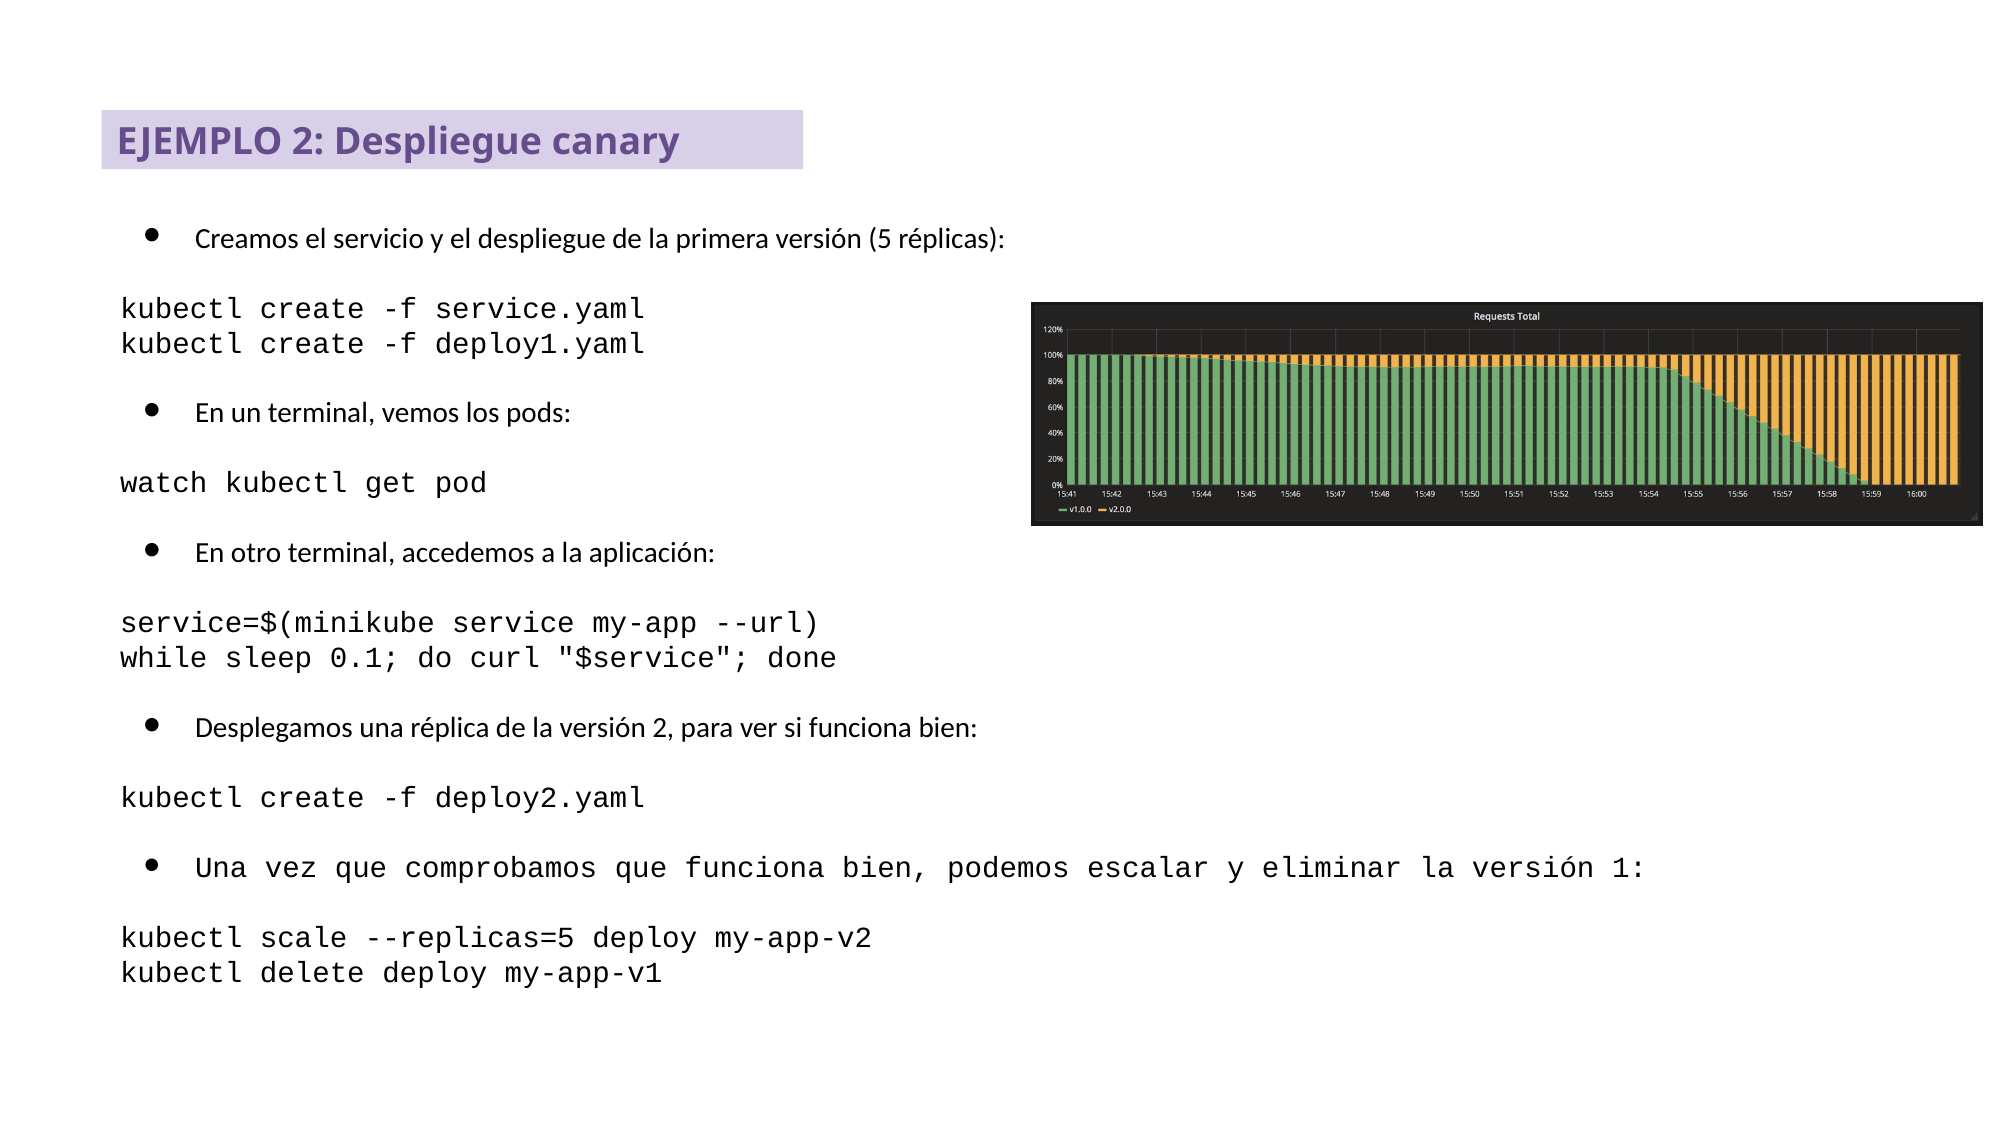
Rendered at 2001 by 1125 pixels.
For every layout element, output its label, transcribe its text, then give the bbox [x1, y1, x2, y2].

text_box Creamos el servicio y el despliegue de la primera versión (5 réplicas): kubectl create -f service.yaml kubectl create -f deploy1.yaml En un terminal, vemos los pods: watch kubectl get pod En otro terminal, accedemos a la aplicación: service=$(minikube service my-app --url) while sleep 0.1; do curl "$service"; done Desplegamos una réplica de la versión 2, para ver si funciona bien: kubectl create -f deploy2.yaml Una vez que comprobamos que funciona bien, podemos escalar y eliminar la versión 1: kubectl scale --replicas=5 deploy my-app-v2 kubectl delete deploy my-app-v1 [105, 203, 1910, 991]
text_box EJEMPLO 2: Despliegue canary [101, 110, 804, 170]
picture [1031, 302, 1983, 526]
